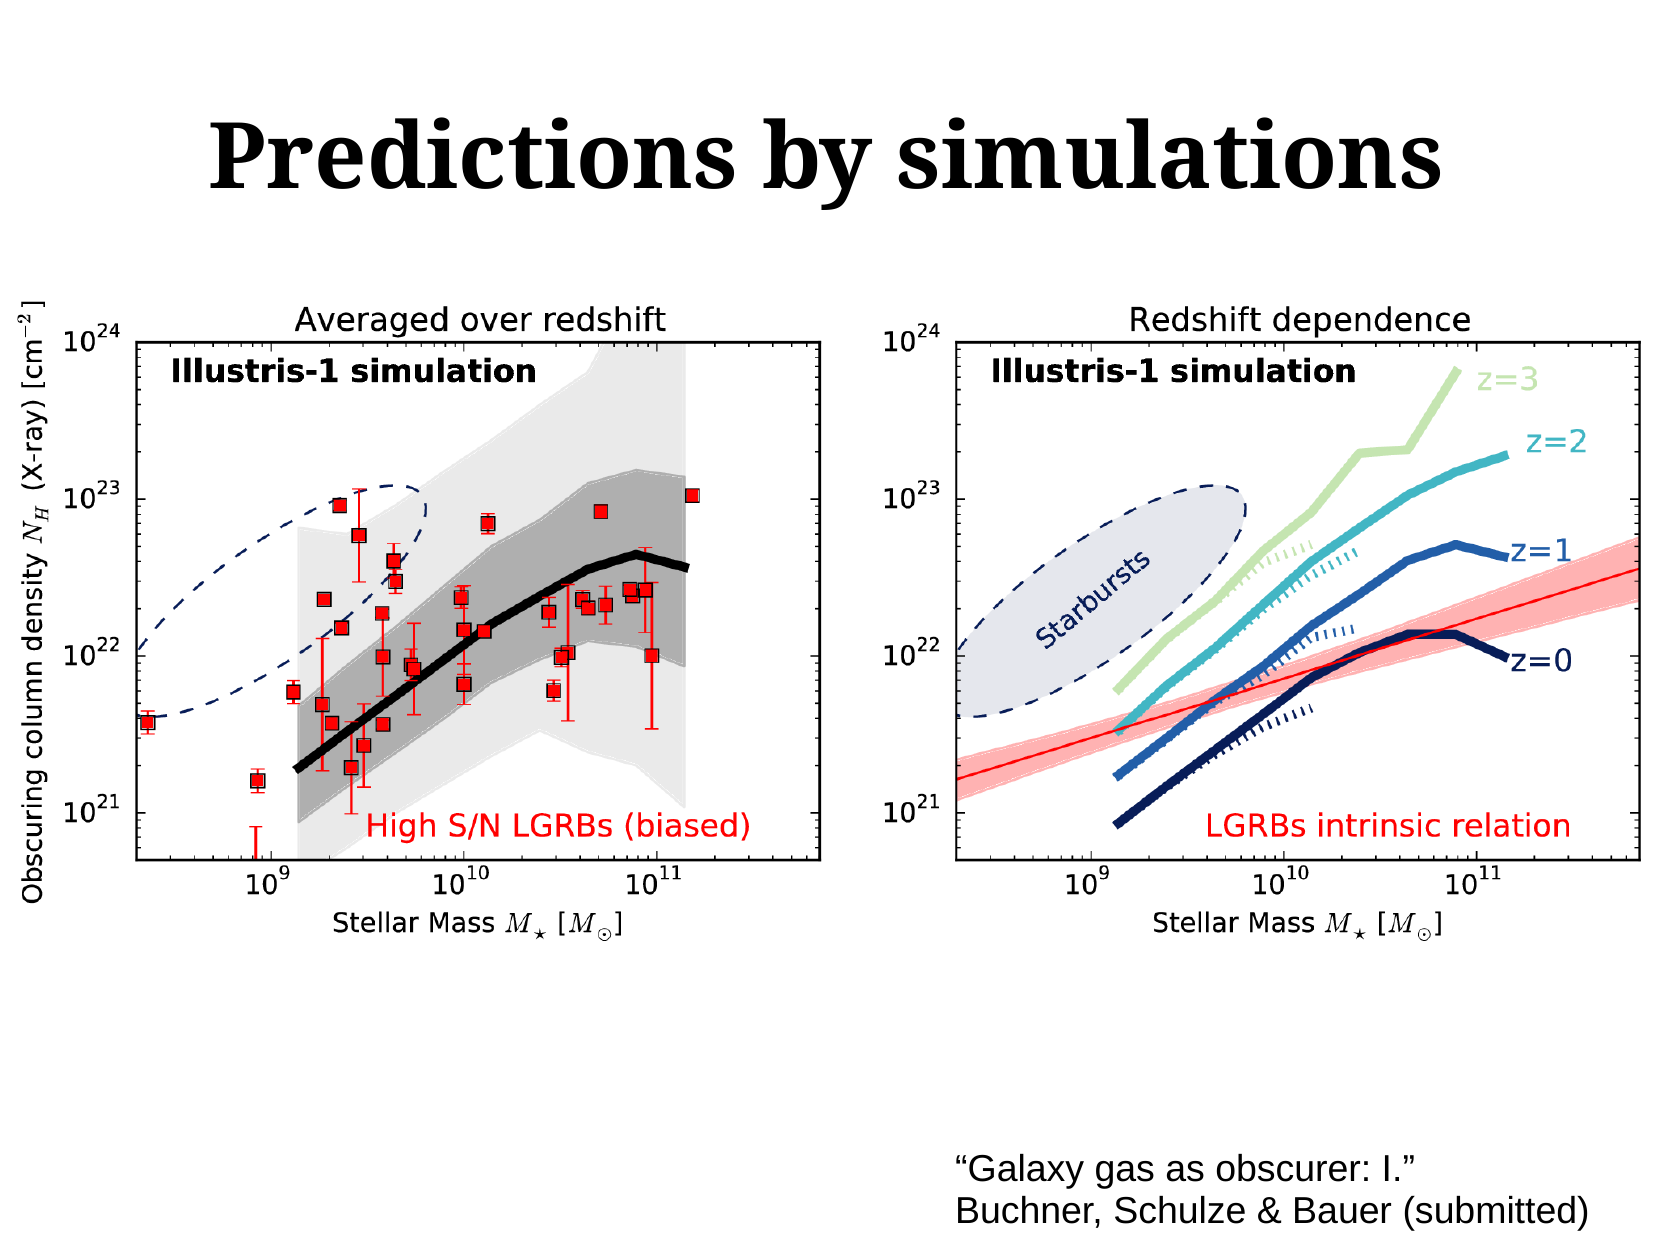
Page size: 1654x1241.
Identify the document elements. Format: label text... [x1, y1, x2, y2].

picture [1, 281, 1654, 959]
text_box “Galaxy gas as obscurer: I.” Buchner, Schulze & Bauer (submitted) [940, 1140, 1646, 1239]
title Predictions by simulations [82, 49, 1571, 257]
